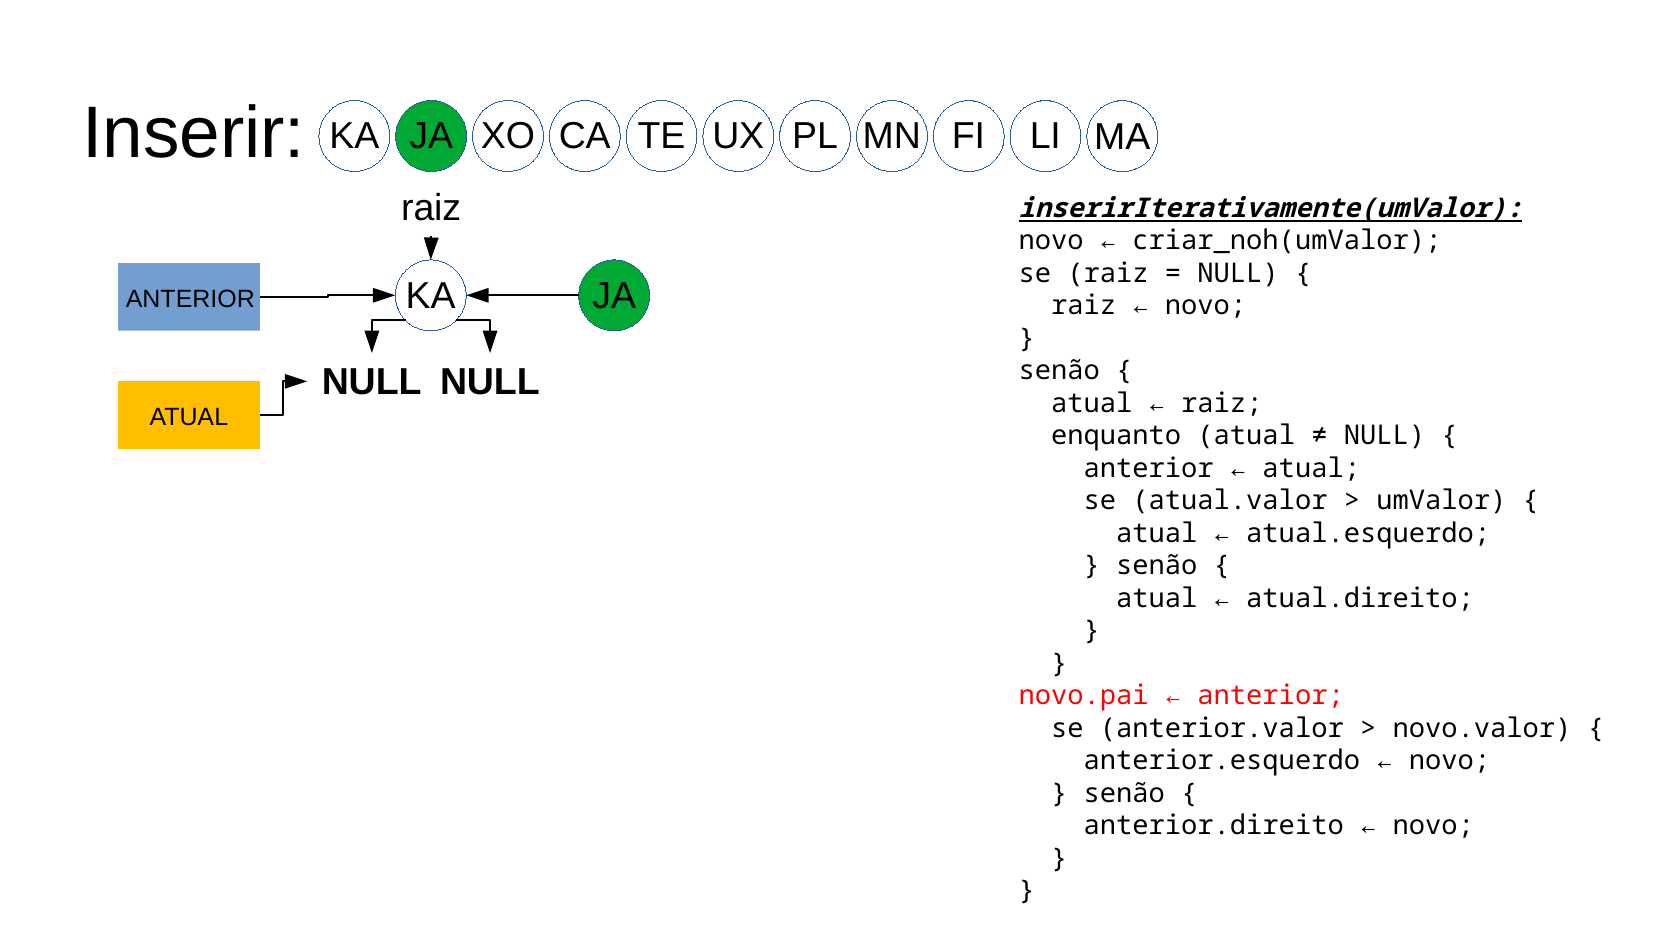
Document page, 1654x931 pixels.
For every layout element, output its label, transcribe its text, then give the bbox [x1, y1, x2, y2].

text_box JA [395, 100, 467, 172]
text_box TE [626, 100, 697, 172]
text_box inserirIterativamente(umValor): novo ← criar_noh(umValor); se (raiz = NULL) { raiz ← novo; } senão { atual ← raiz; enquanto (atual ≠ NULL) { anterior ← atual; se (atual.valor > umValor) { atual ← atual.esquerdo; } senão { atual ← atual.direito; } } novo.pai ← anterior; se (anterior.valor > novo.valor) { anterior.esquerdo ← novo; } senão { anterior.direito ← novo; } } [1003, 182, 1654, 931]
text_box CA [549, 100, 621, 172]
text_box ATUAL [134, 395, 249, 439]
text_box NULL [307, 352, 425, 410]
text_box ANTERIOR [111, 277, 272, 321]
text_box MN [856, 100, 928, 172]
title Inserir: [82, 54, 1571, 211]
text_box [118, 321, 260, 331]
text_box JA [578, 259, 650, 331]
text_box PL [784, 100, 851, 172]
text_box XO [472, 100, 544, 172]
text_box [118, 263, 260, 277]
text_box raiz [386, 179, 477, 237]
text_box FI [933, 100, 1005, 172]
text_box LI [1010, 100, 1081, 172]
text_box [118, 381, 260, 449]
text_box KA [318, 100, 390, 172]
text_box UX [702, 100, 769, 172]
text_box KA [395, 259, 467, 331]
text_box MA [1086, 100, 1158, 172]
text_box NULL [425, 352, 555, 410]
text_box [744, 118, 786, 212]
